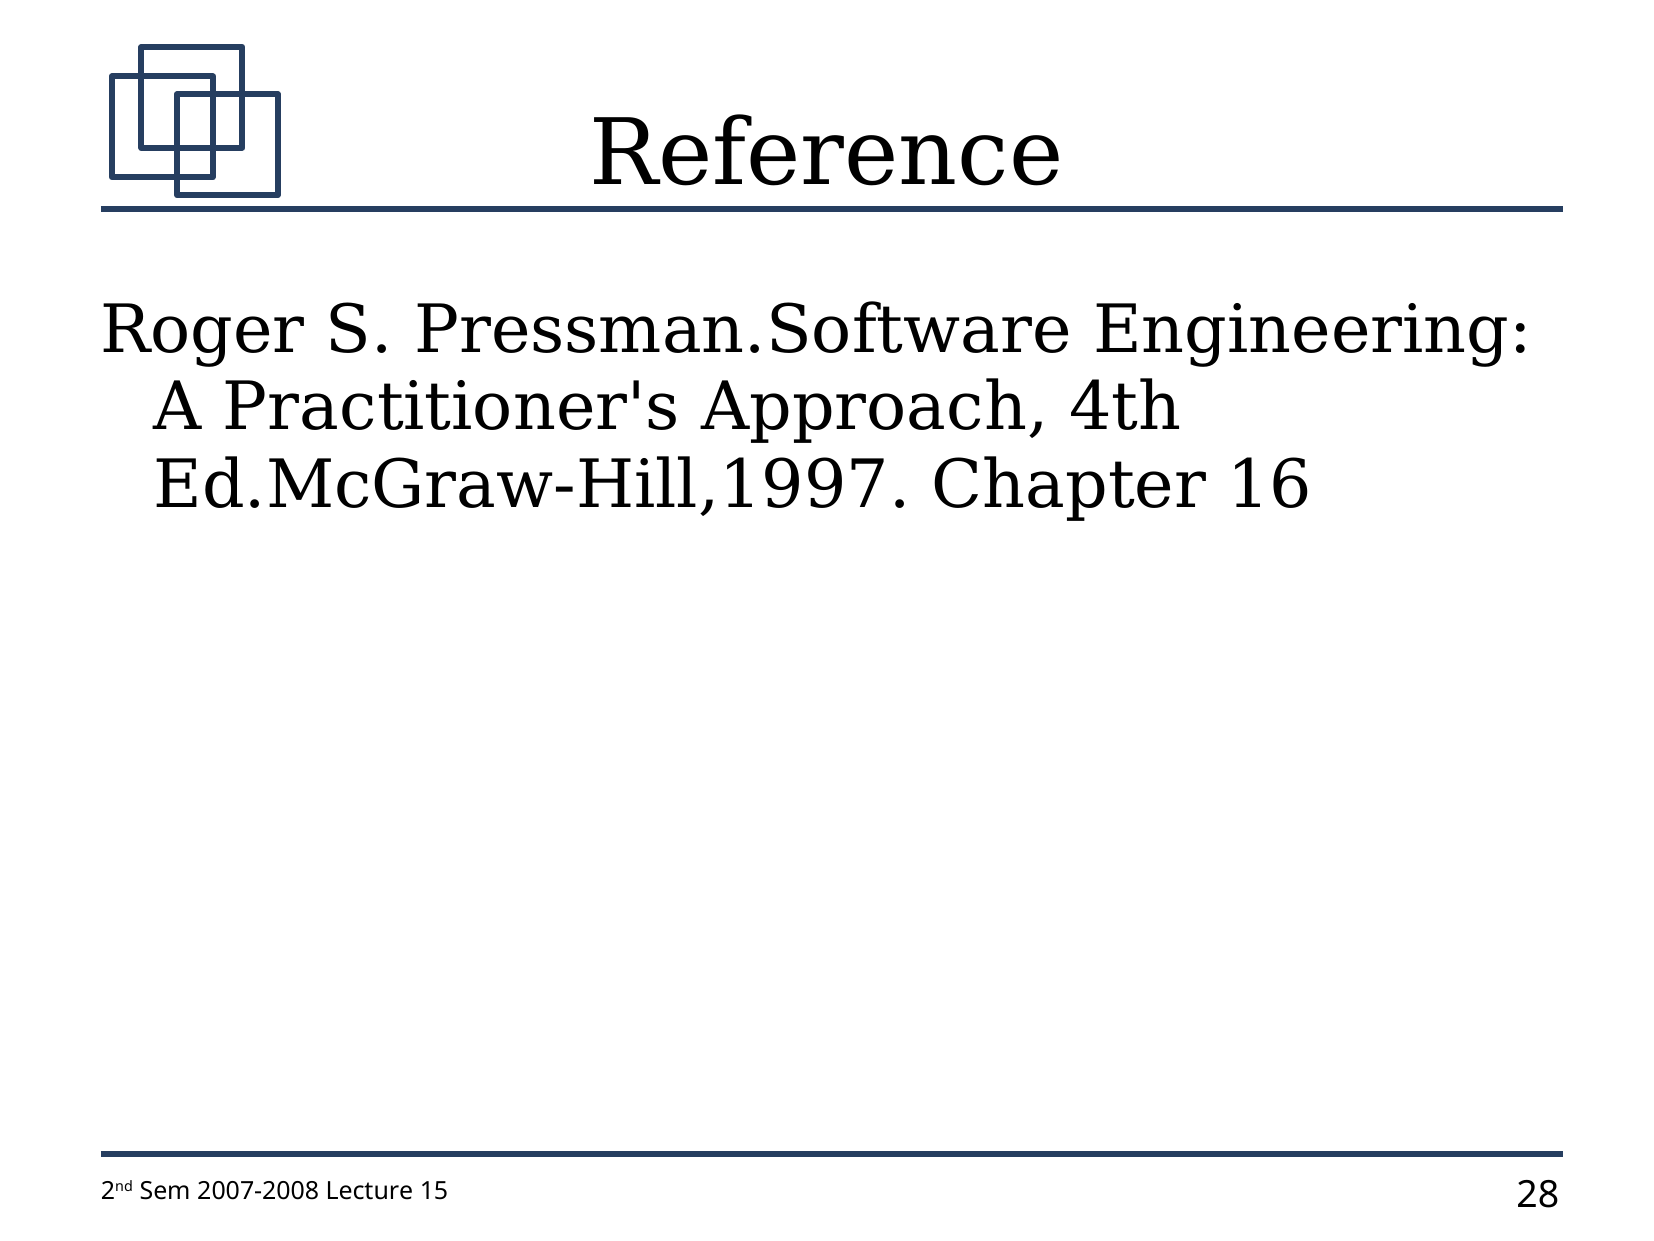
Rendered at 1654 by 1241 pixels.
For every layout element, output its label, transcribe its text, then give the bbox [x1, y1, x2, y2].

title Reference [82, 49, 1571, 257]
list Roger S. Pressman.Software Engineering: A Practitioner's Approach, 4th Ed.McGraw-Hill,1997. Chapter 16 [82, 290, 1571, 1109]
